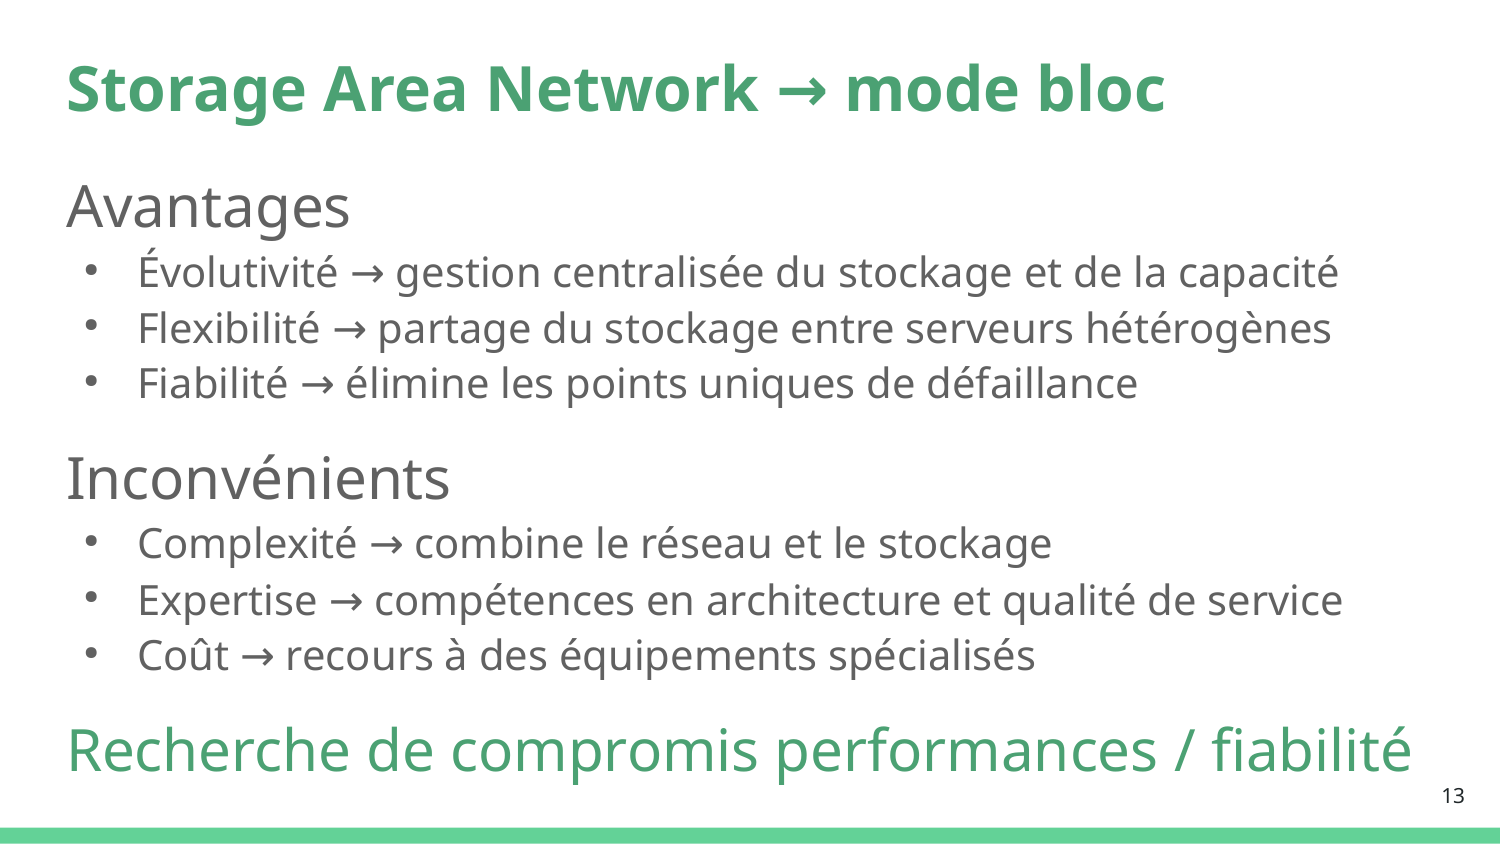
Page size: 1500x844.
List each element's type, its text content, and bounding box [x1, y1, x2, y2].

list Avantages Évolutivité → gestion centralisée du stockage et de la capacité Flexibilité → partage du stockage entre serveurs hétérogènes Fiabilité → élimine les points uniques de défaillance Inconvénients Complexité → combine le réseau et le stockage Expertise → compétences en architecture et qualité de service Coût → recours à des équipements spécialisés Recherche de compromis performances / fiabilité [51, 144, 1449, 805]
title Storage Area Network → mode bloc [51, 23, 1449, 117]
slide_number <numéro> [1389, 764, 1480, 830]
